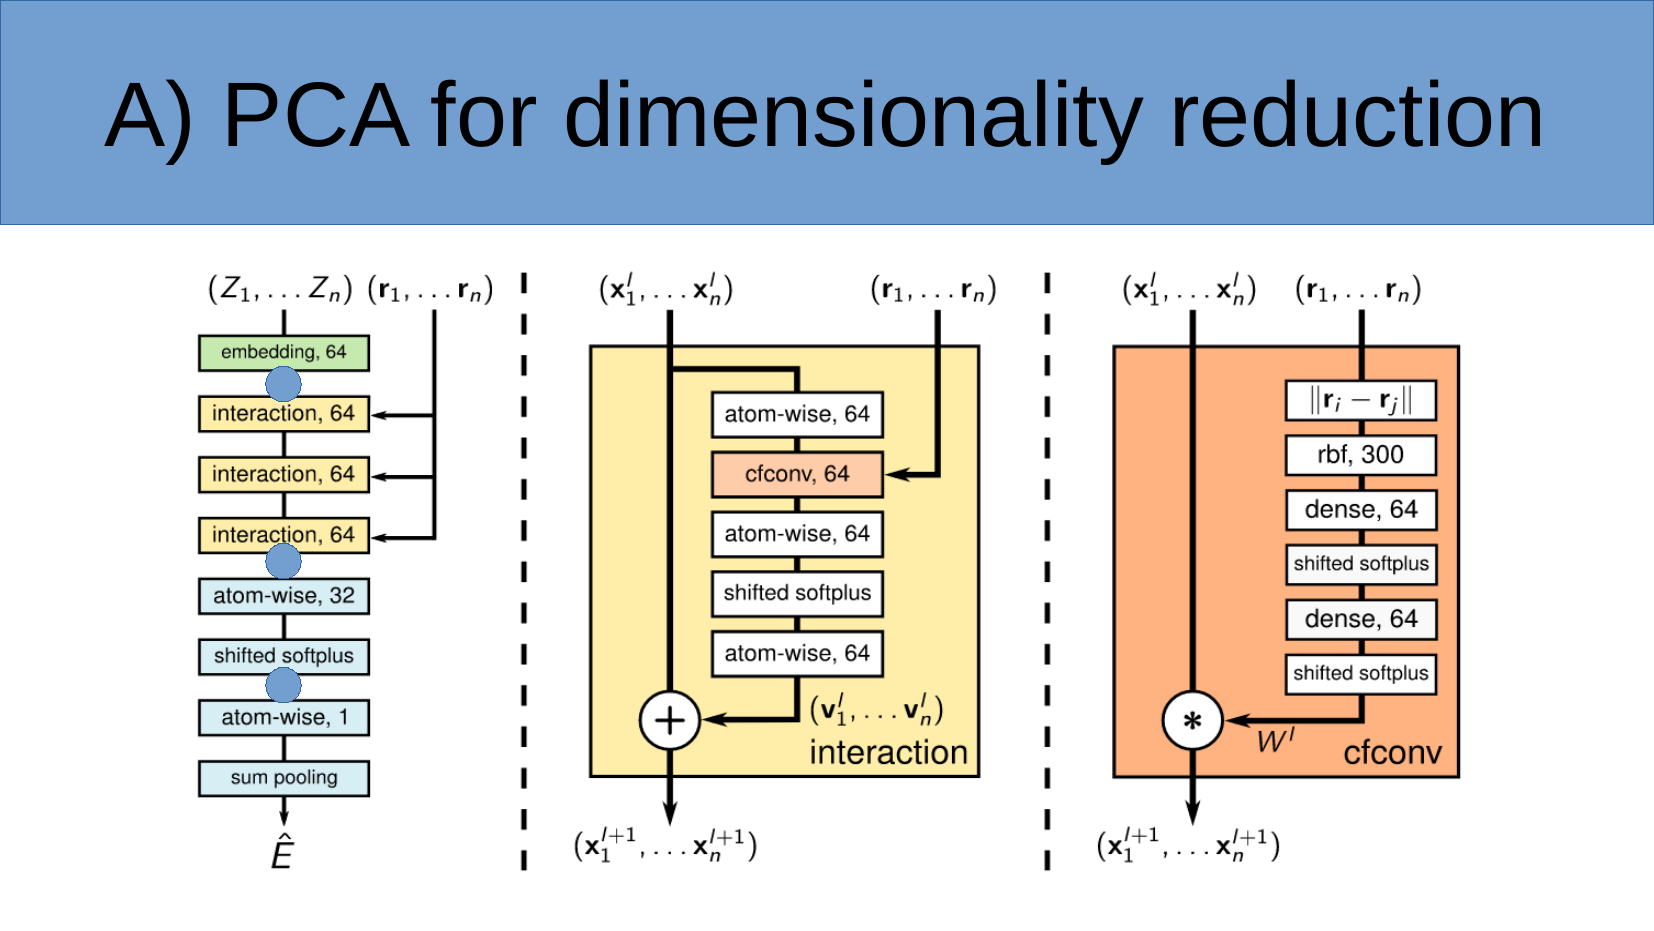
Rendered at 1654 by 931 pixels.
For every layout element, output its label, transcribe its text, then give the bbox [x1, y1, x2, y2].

text_box [265, 366, 302, 402]
text_box [265, 667, 302, 703]
text_box [265, 543, 302, 579]
picture [177, 232, 1536, 898]
text_box [0, 0, 1654, 225]
title A) PCA for dimensionality reduction [82, 37, 1571, 193]
